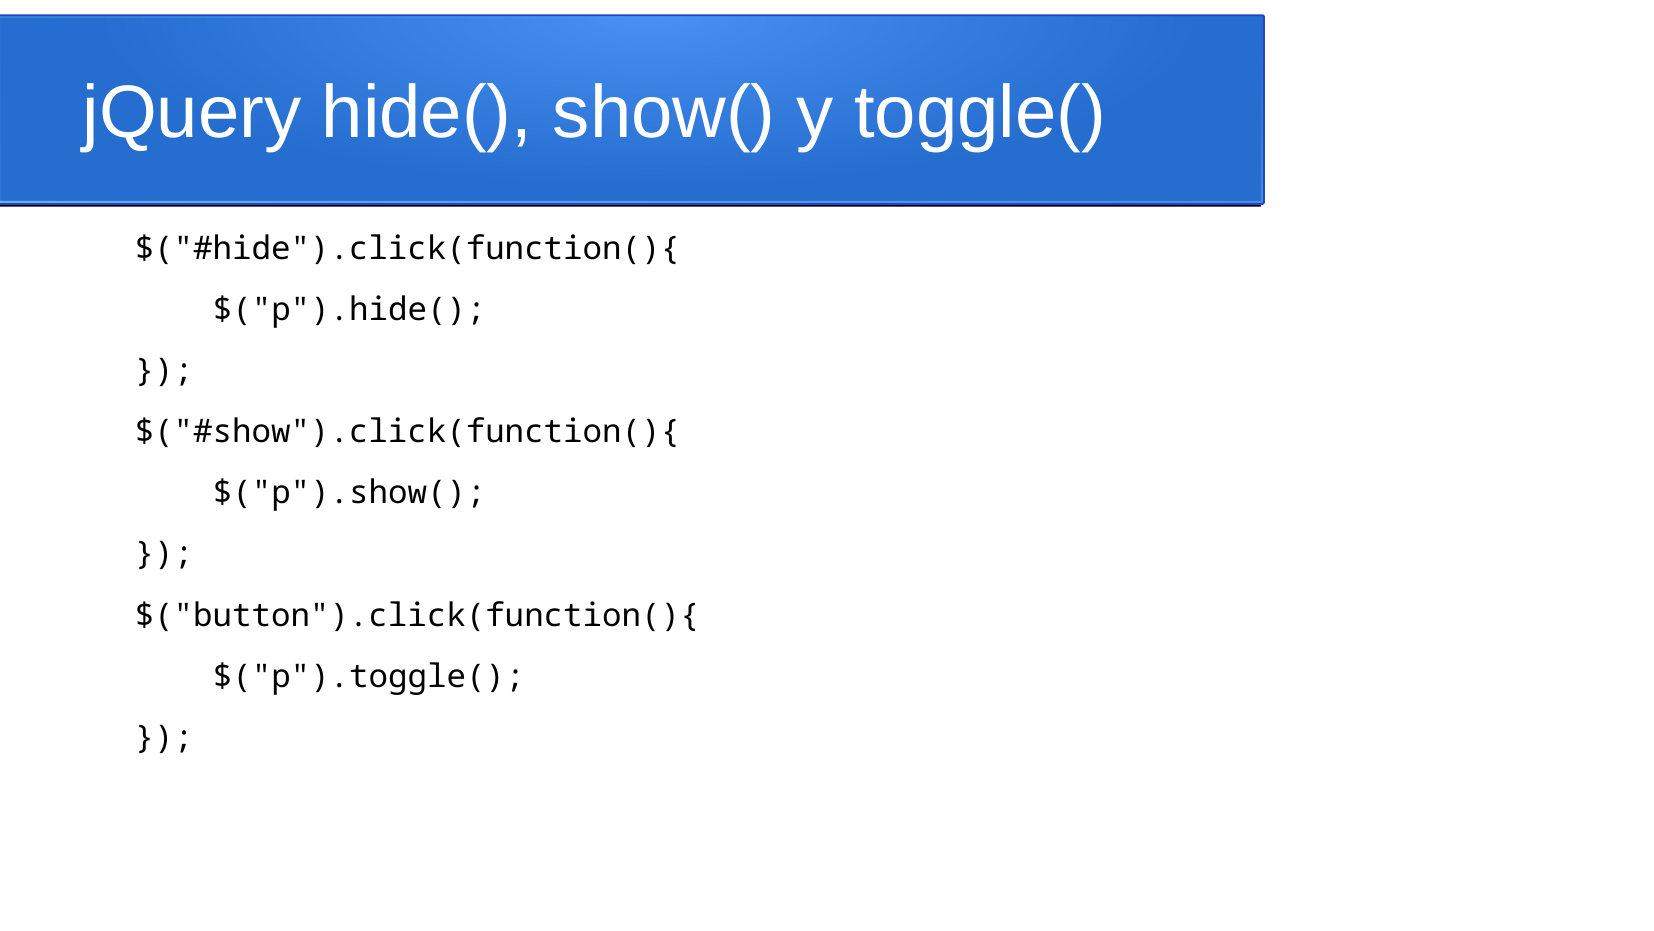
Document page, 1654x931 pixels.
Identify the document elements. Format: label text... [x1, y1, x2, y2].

title jQuery hide(), show() y toggle() [82, 35, 1235, 189]
list $("#hide").click(function(){ $("p").hide(); }); $("#show").click(function(){ $("p").show(); }); $("button").click(function(){ $("p").toggle(); }); [82, 224, 1571, 764]
